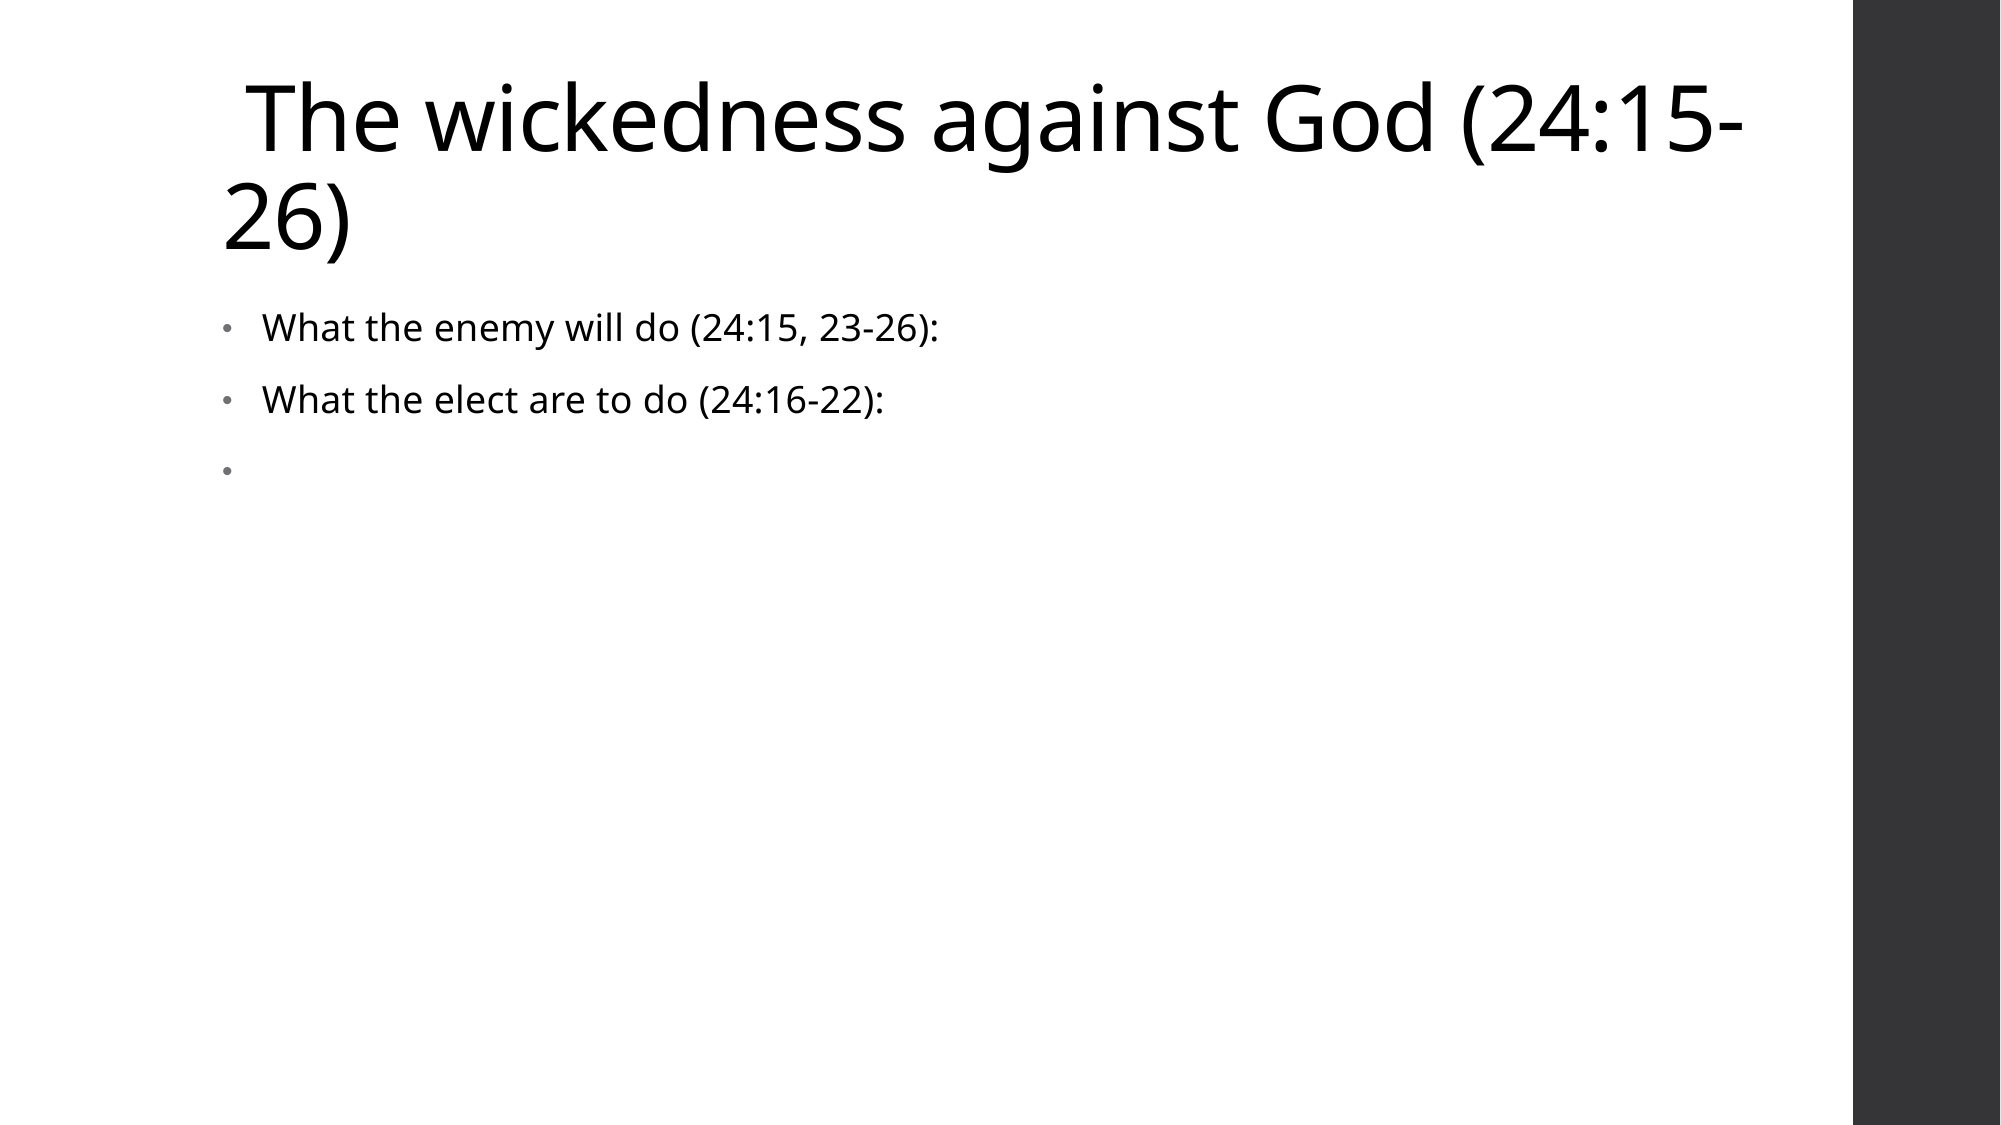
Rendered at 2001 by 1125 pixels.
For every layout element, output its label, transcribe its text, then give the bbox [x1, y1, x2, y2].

title The wickedness against God (24:15-26) [206, 60, 1797, 278]
list What the enemy will do (24:15, 23-26): What the elect are to do (24:16-22): [206, 299, 1617, 1014]
